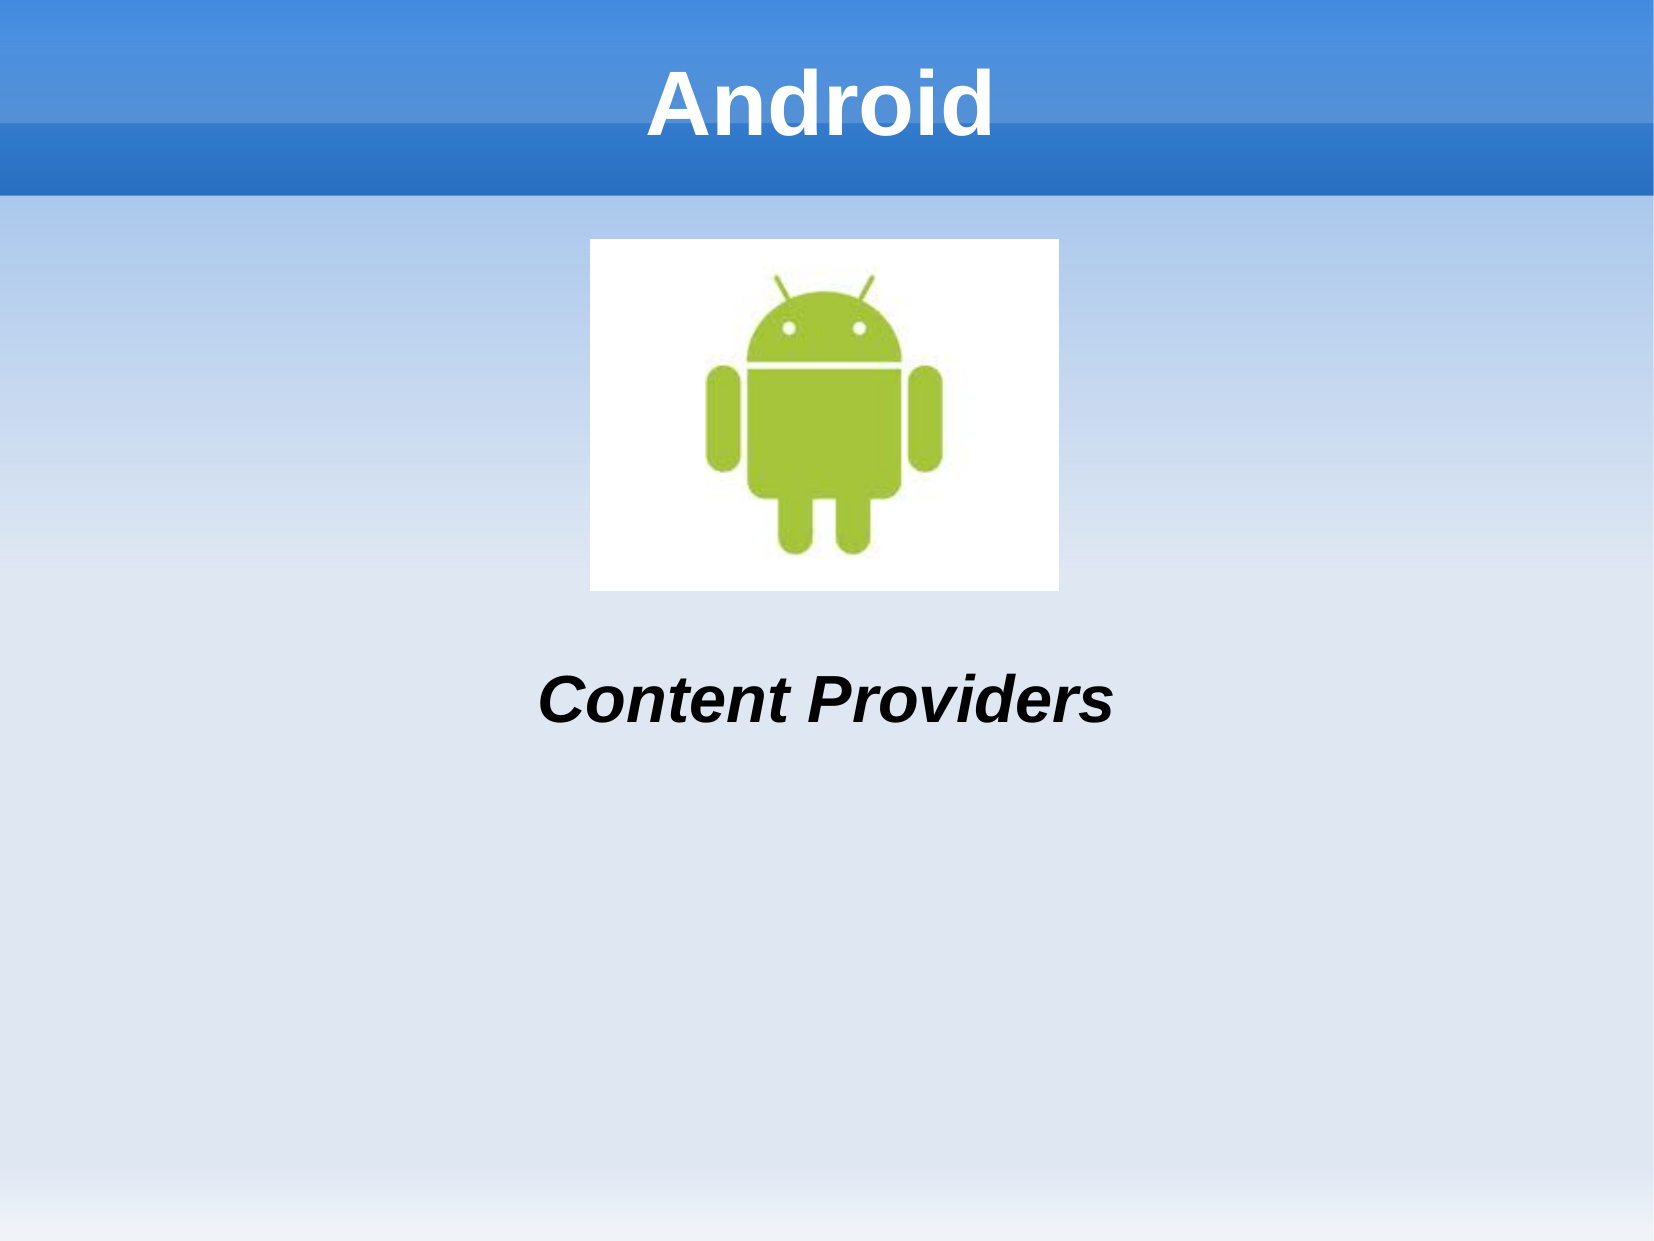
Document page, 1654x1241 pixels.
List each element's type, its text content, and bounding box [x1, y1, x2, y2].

title Android [76, 0, 1565, 208]
picture [0, 0, 1654, 1241]
subtitle Content Providers [82, 290, 1571, 1109]
